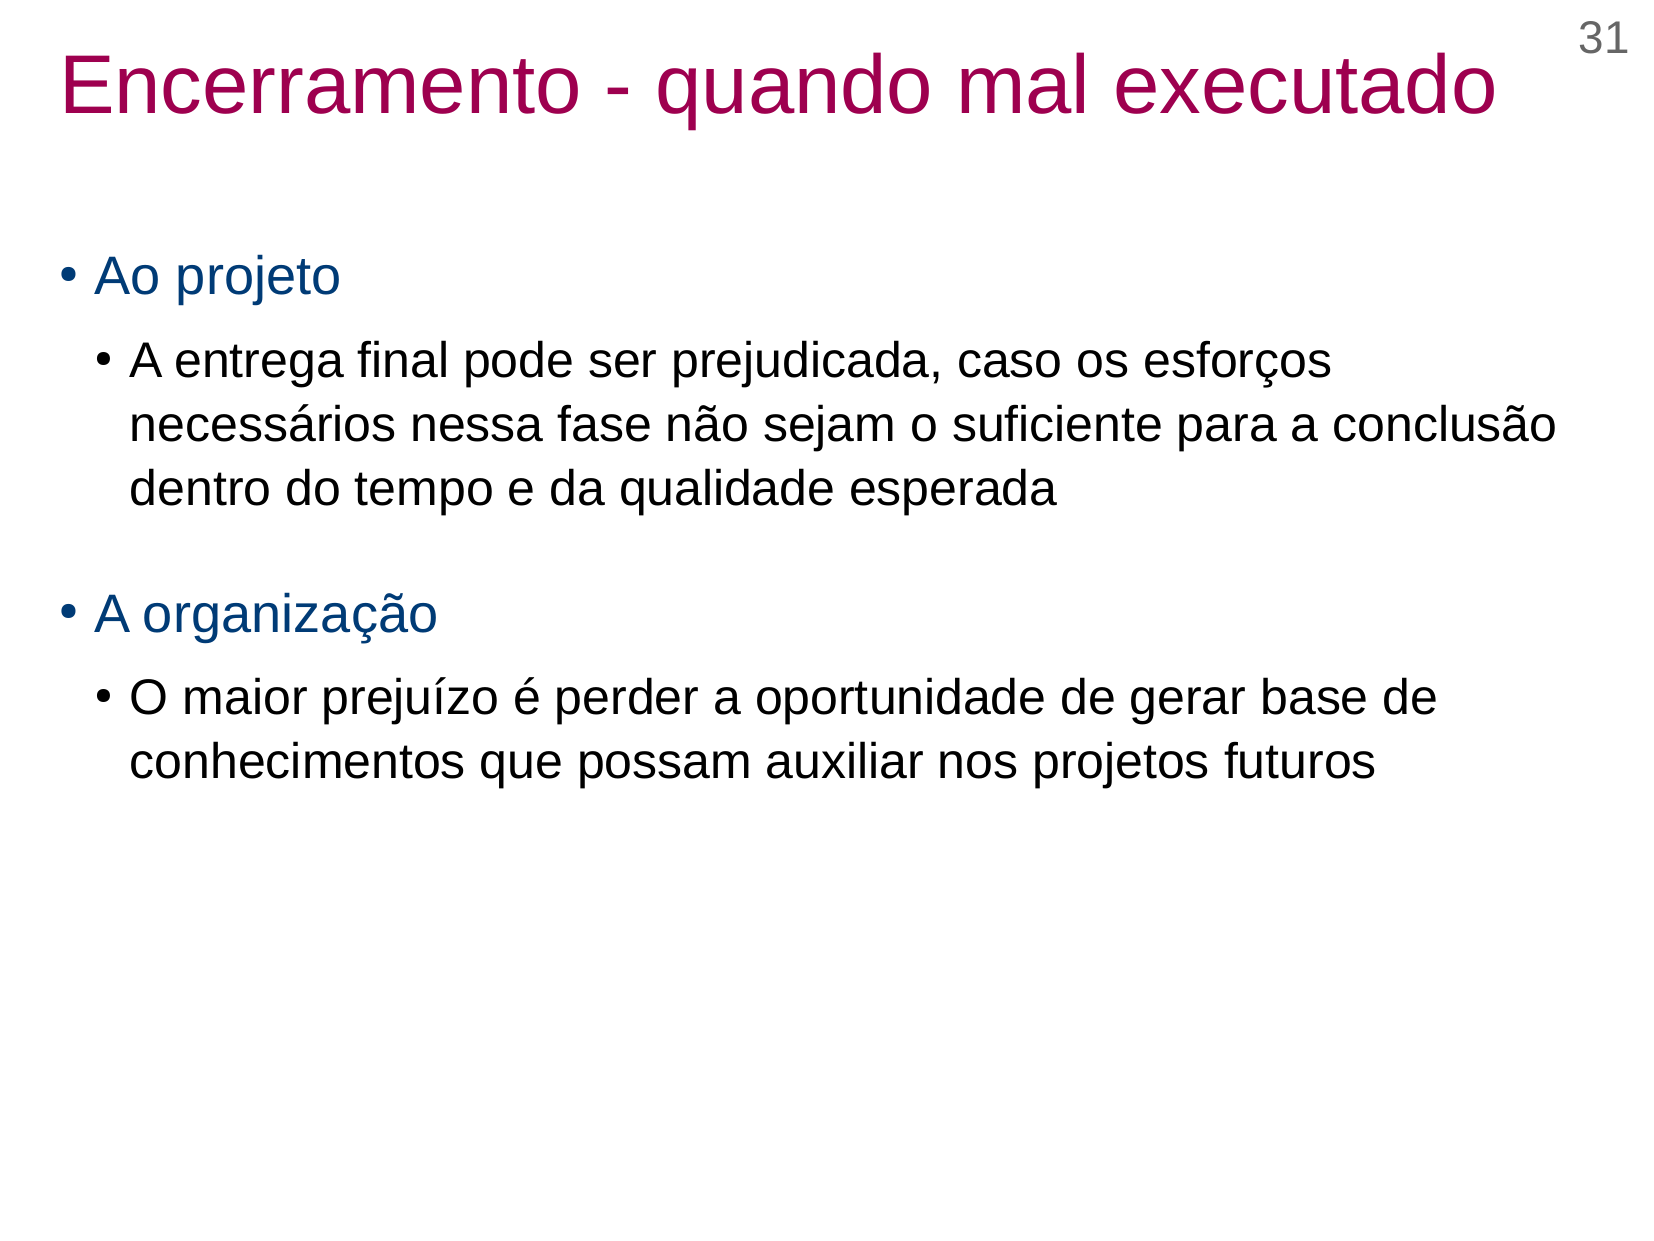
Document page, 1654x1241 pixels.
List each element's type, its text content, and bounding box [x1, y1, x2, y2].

title Encerramento - quando mal executado [59, 29, 1595, 148]
list Ao projeto A entrega final pode ser prejudicada, caso os esforços necessários nessa fase não sejam o suficiente para a conclusão dentro do tempo e da qualidade esperada A organização O maior prejuízo é perder a oportunidade de gerar base de conhecimentos que possam auxiliar nos projetos futuros [59, 236, 1595, 1211]
